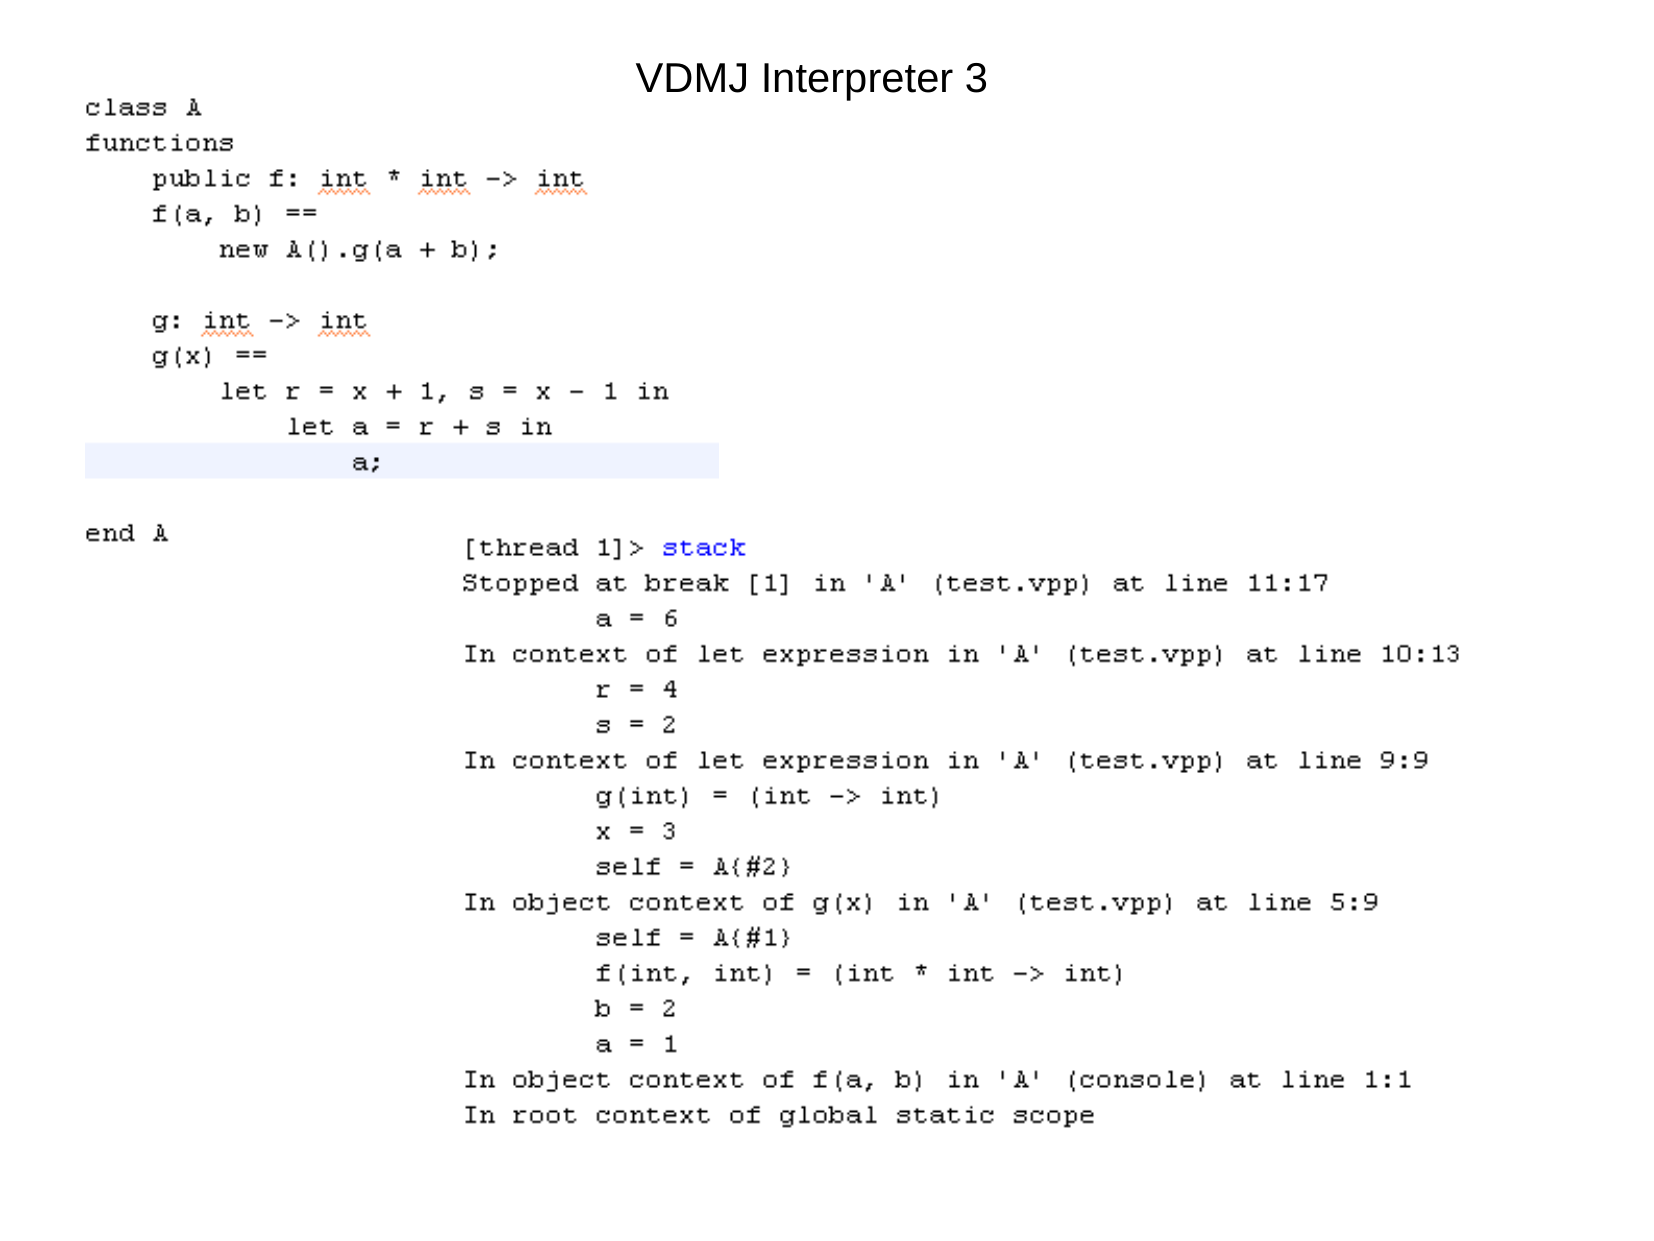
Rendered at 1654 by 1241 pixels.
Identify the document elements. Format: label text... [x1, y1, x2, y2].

text_box VDMJ Interpreter 3 [531, 29, 1093, 126]
picture [85, 95, 1536, 1136]
